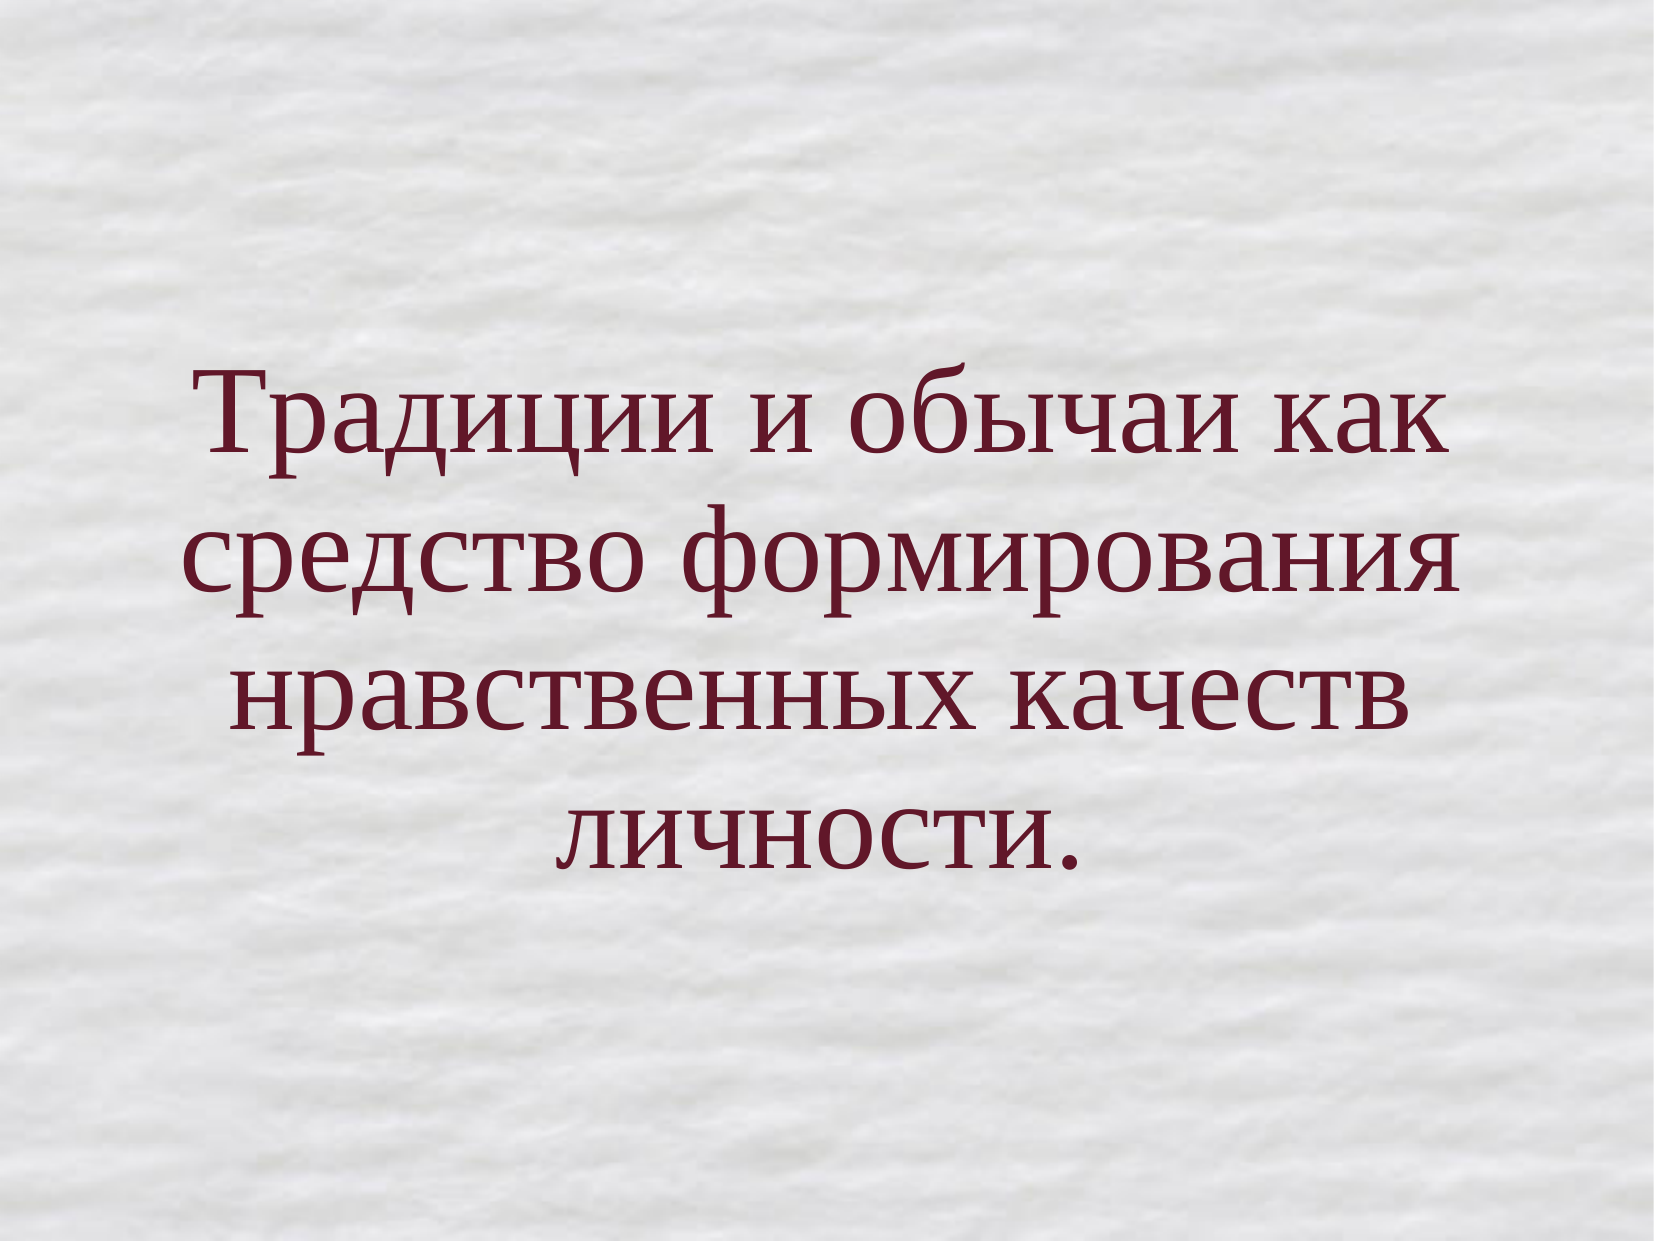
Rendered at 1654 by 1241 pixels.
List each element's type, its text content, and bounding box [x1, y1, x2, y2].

title Традиции и обычаи как средство формирования нравственных качеств личности. [76, 341, 1565, 896]
picture [0, 0, 1654, 1241]
